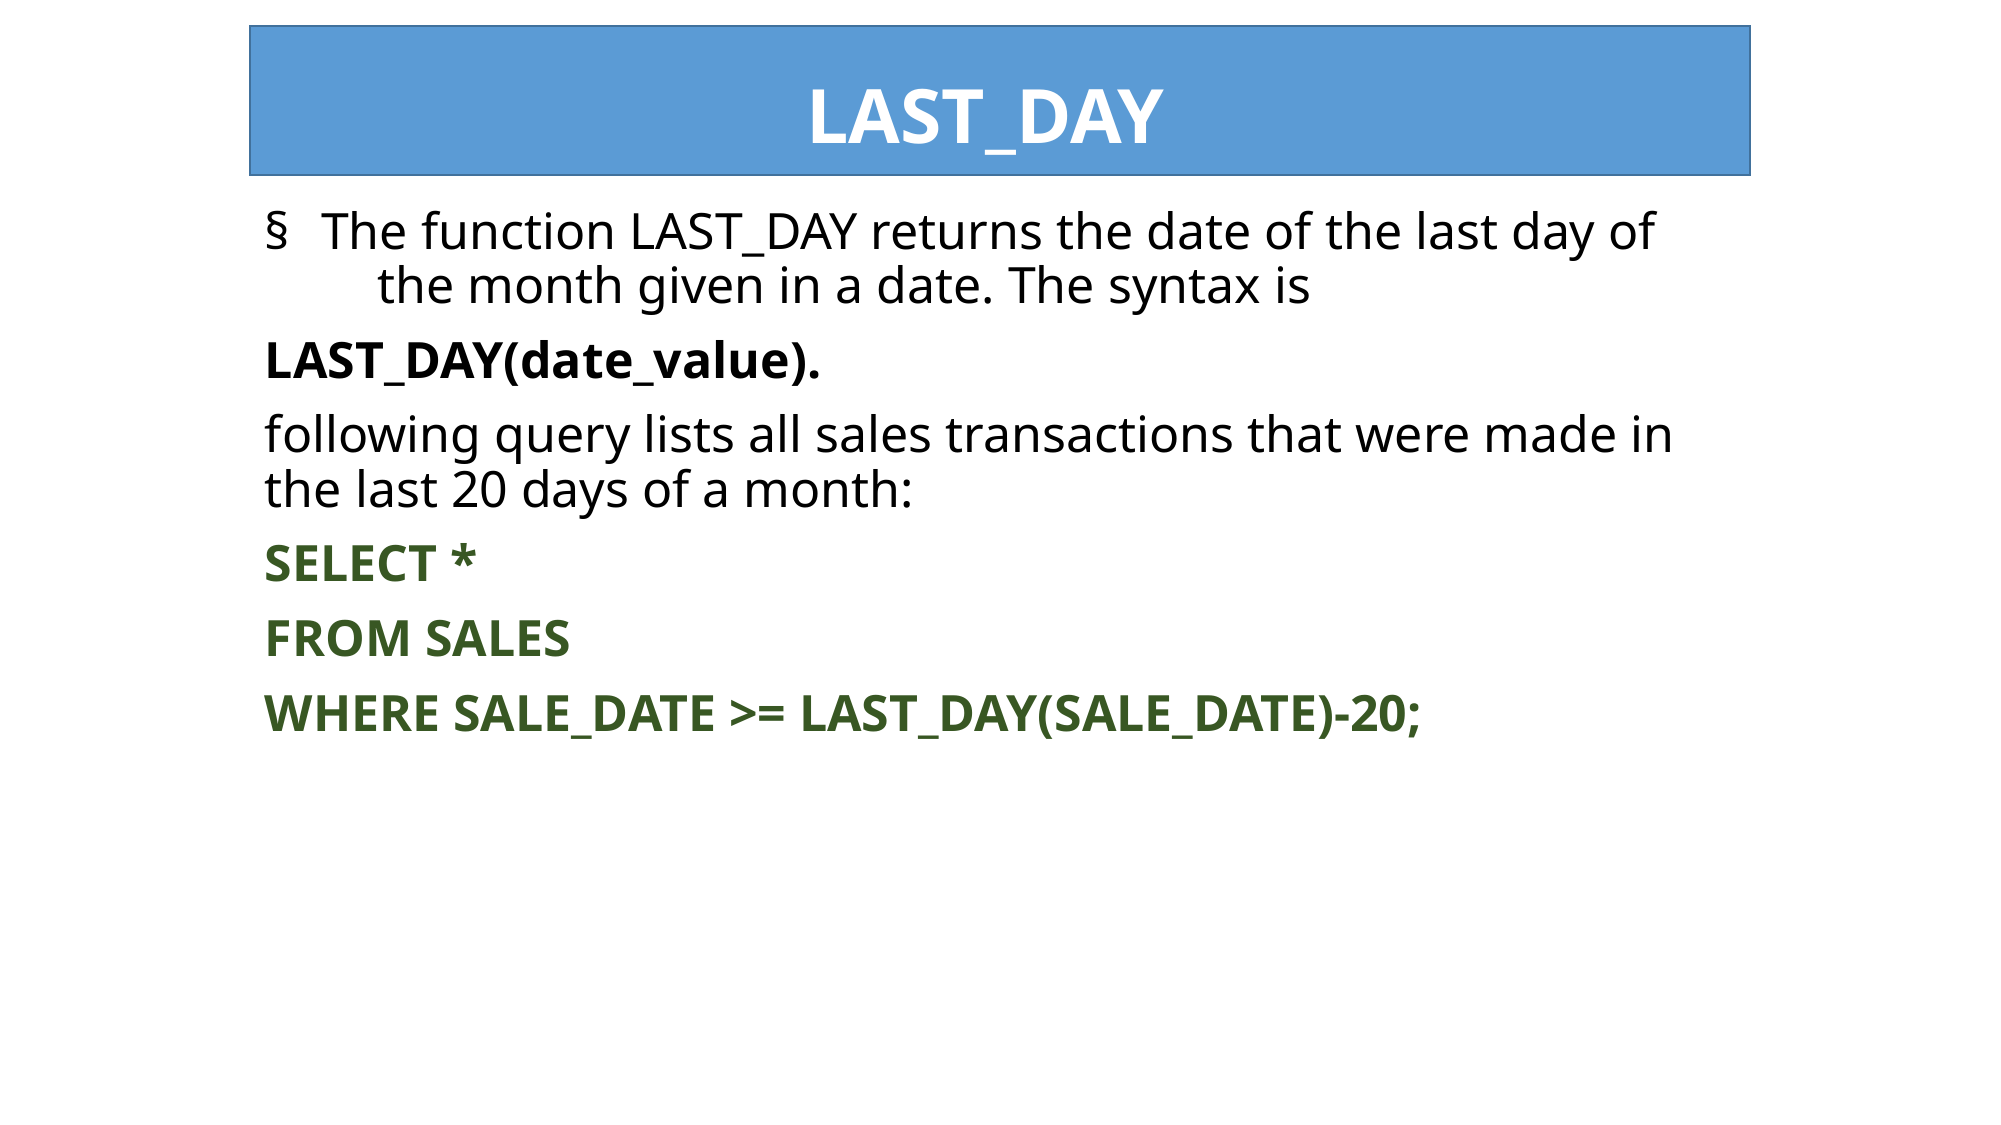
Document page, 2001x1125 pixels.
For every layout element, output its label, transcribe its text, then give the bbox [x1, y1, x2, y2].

subtitle The function LAST_DAY returns the date of the last day of the month given in a date. The syntax is LAST_DAY(date_value). following query lists all sales transactions that were made in the last 20 days of a month: SELECT * FROM SALES WHERE SALE_DATE >= LAST_DAY(SALE_DATE)-20; [249, 198, 1750, 1051]
title LAST_DAY [249, 26, 1750, 176]
